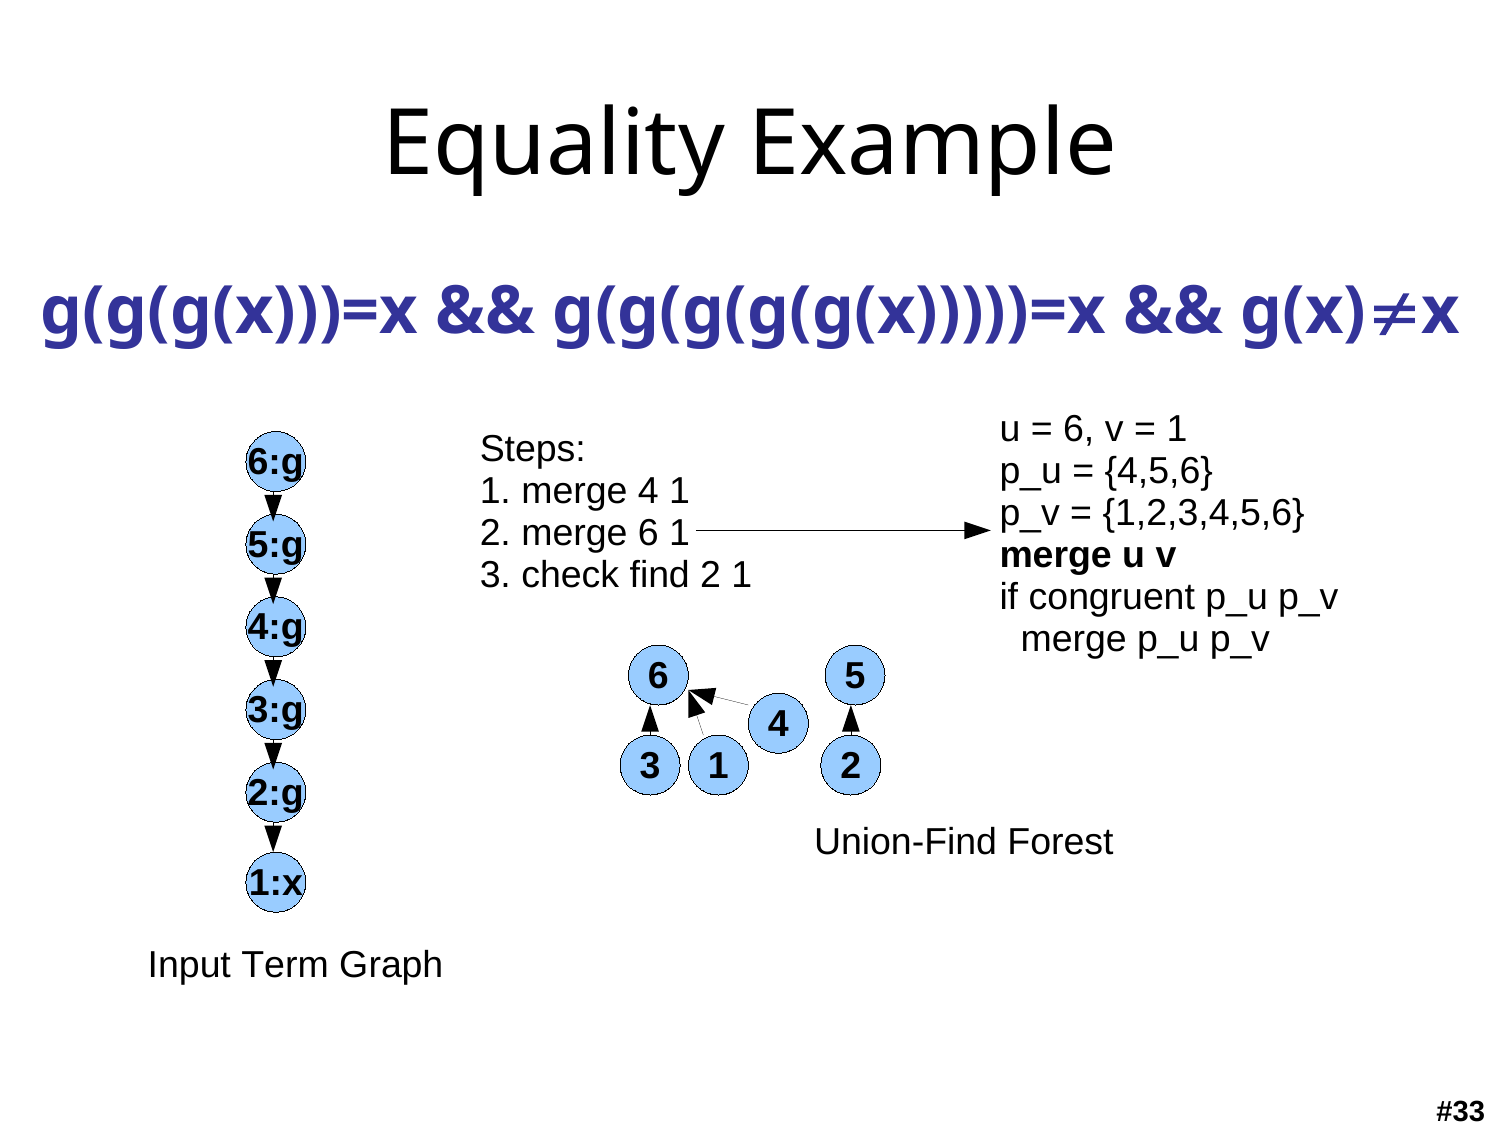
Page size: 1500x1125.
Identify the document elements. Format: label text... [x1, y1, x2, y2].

text_box 2:g [245, 762, 306, 823]
text_box 1 [688, 735, 749, 796]
text_box Union-Find Forest [799, 813, 1129, 871]
list g(g(g(x)))=x && g(g(g(g(g(x)))))=x && g(x)x [24, 262, 1476, 1101]
text_box Steps: 1. merge 4 1 2. merge 6 1 3. check find 2 1 [465, 420, 795, 604]
text_box 3:g [245, 679, 306, 740]
text_box 3 [620, 735, 681, 796]
text_box 6:g [245, 431, 306, 492]
text_box u = 6, v = 1 p_u = {4,5,6} p_v = {1,2,3,4,5,6} merge u v if congruent p_u p_v merge p_u p_v [984, 400, 1354, 669]
text_box 4:g [245, 596, 306, 657]
text_box 5:g [245, 514, 306, 575]
text_box 2 [820, 735, 881, 796]
text_box Input Term Graph [132, 935, 459, 993]
text_box 4 [748, 693, 809, 754]
text_box 6 [628, 645, 689, 706]
text_box 5 [825, 645, 886, 706]
text_box 1:x [245, 852, 306, 913]
title Equality Example [24, 45, 1476, 233]
